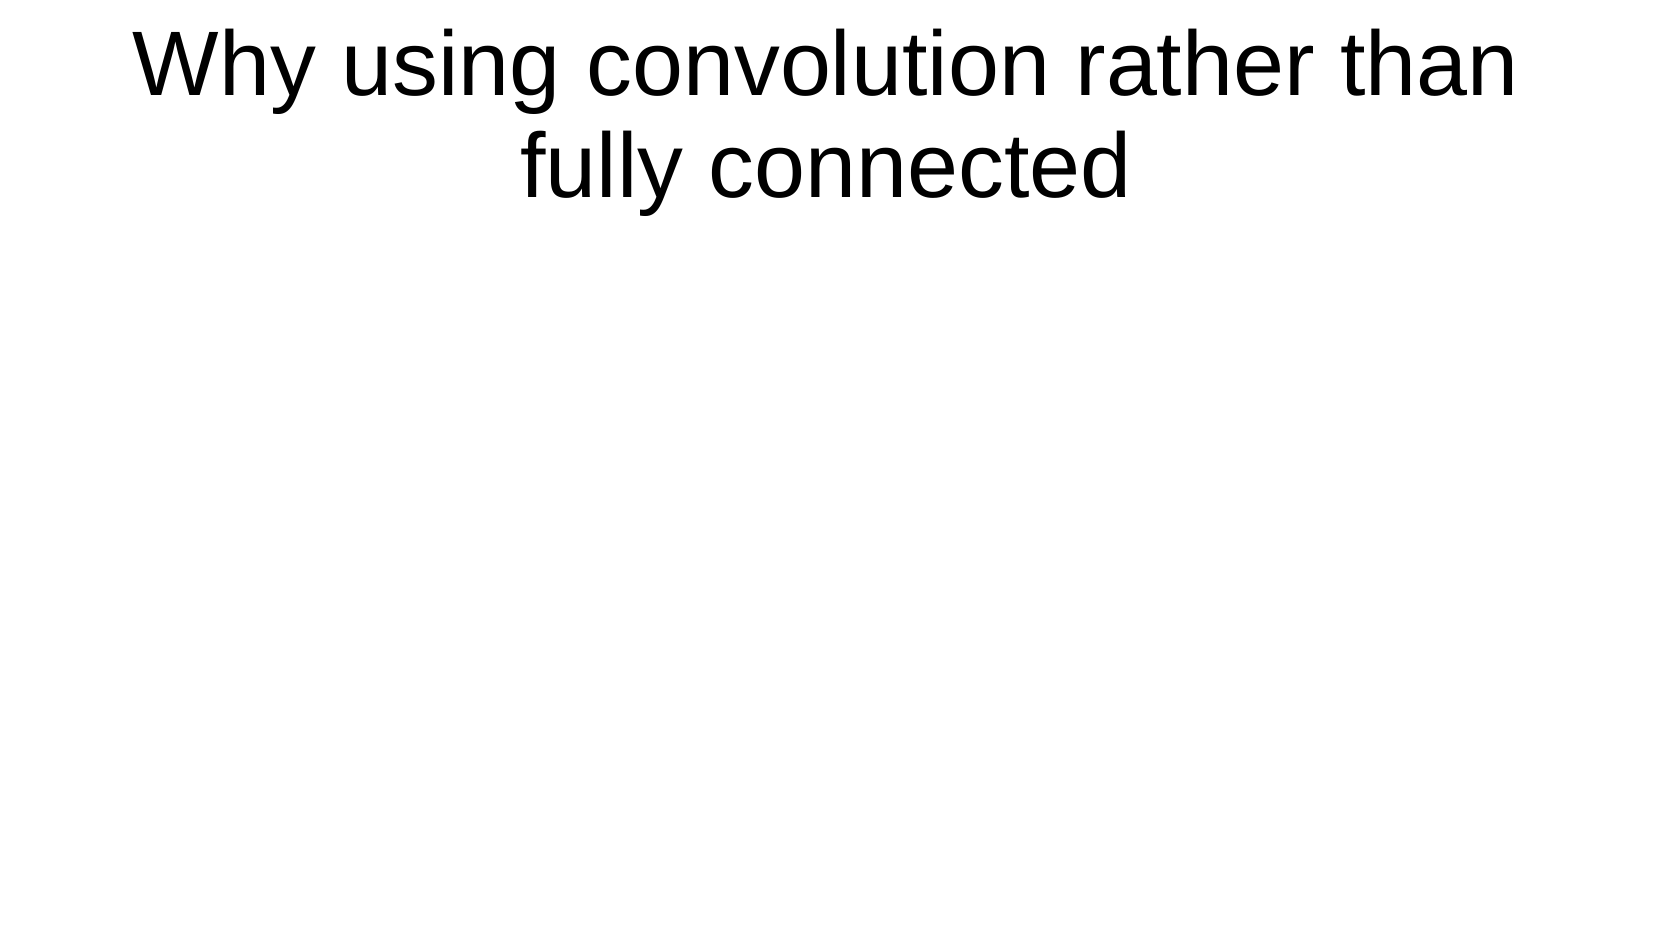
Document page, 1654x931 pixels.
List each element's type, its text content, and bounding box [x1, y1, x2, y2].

title Why using convolution rather than fully connected [82, 12, 1571, 218]
